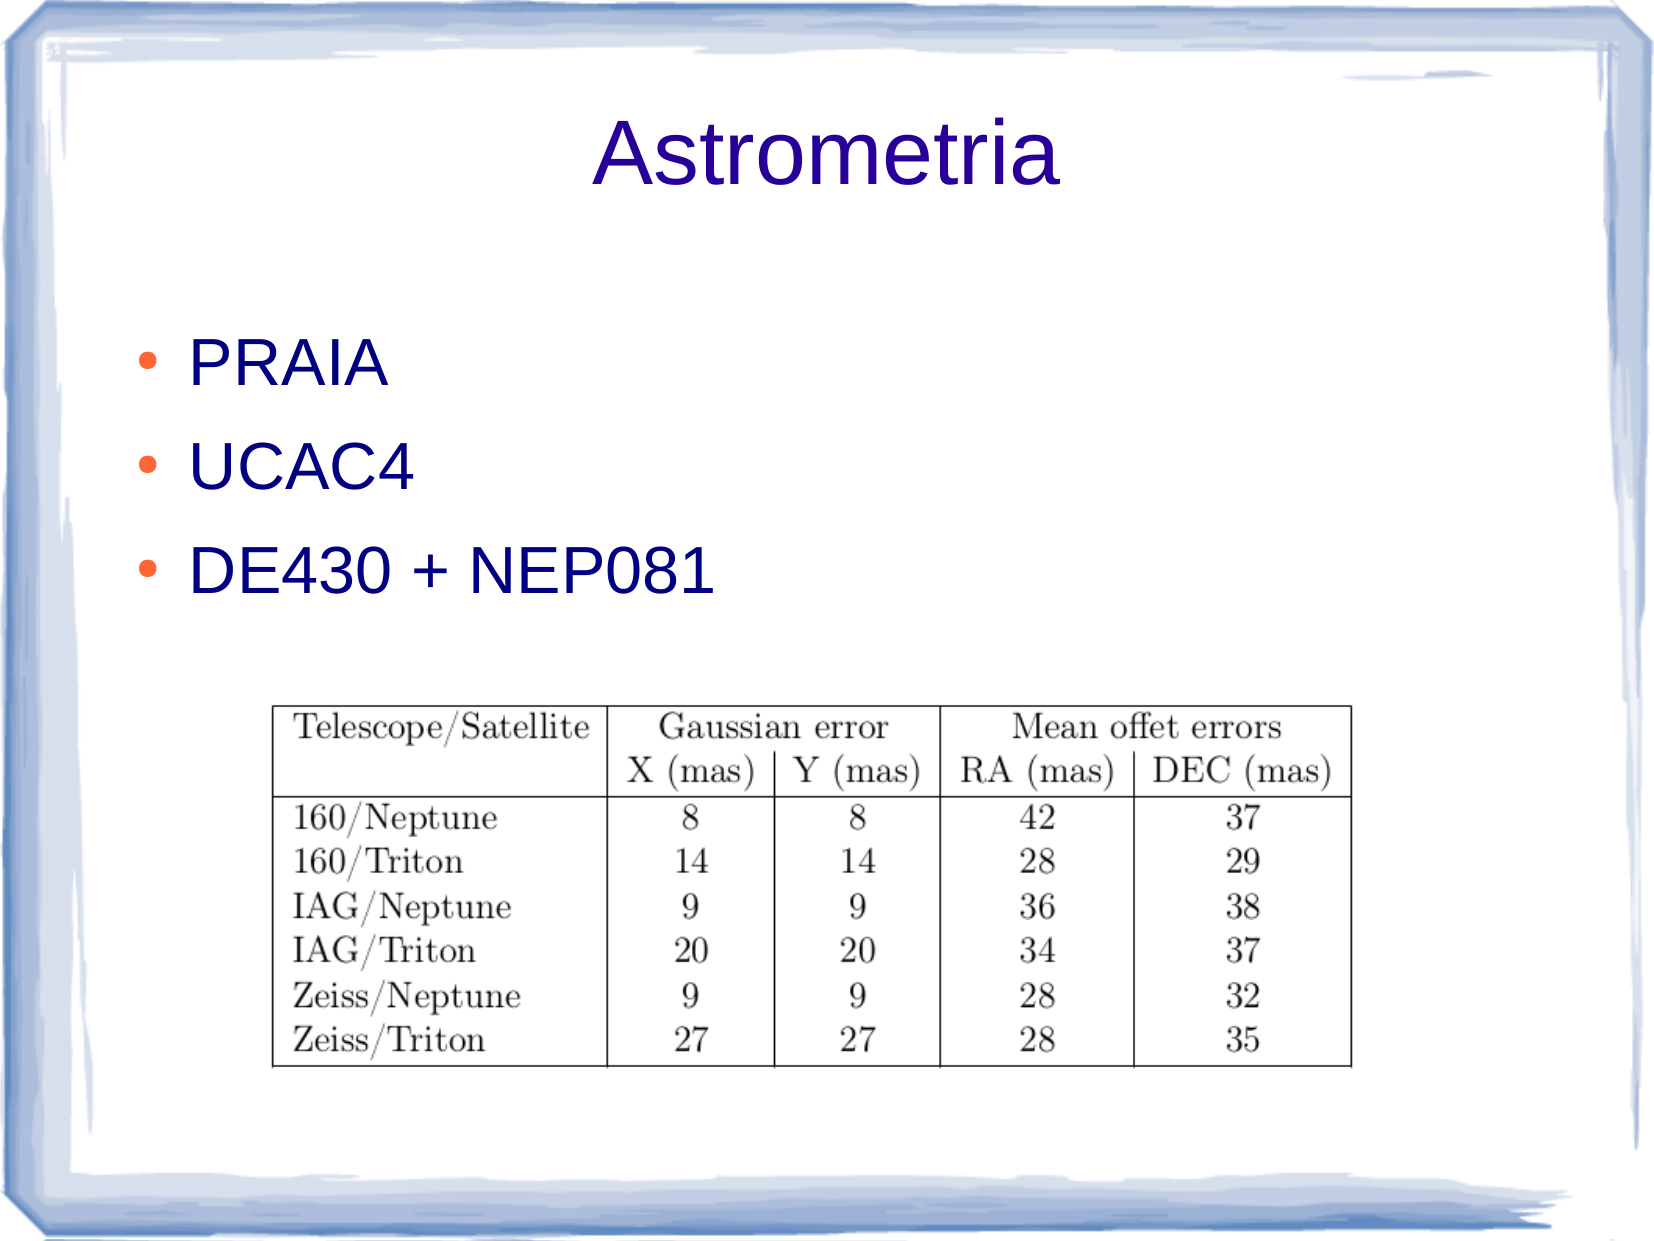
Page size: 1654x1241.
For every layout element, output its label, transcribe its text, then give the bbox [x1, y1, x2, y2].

picture [0, 0, 1654, 1241]
list PRAIA UCAC4 DE430 + NEP081 [118, 324, 1571, 1045]
title Astrometria [82, 49, 1571, 257]
